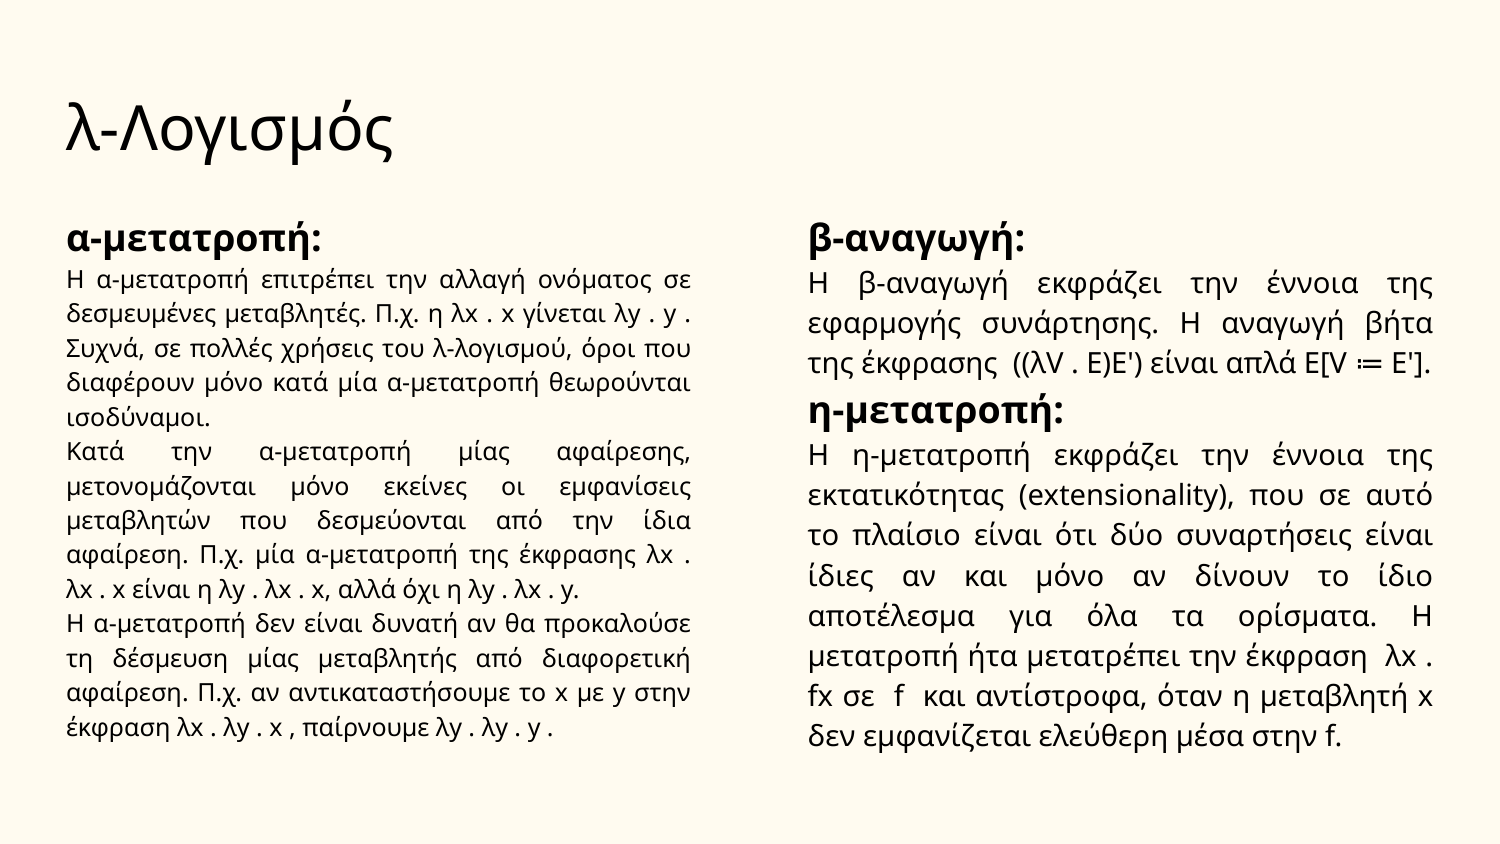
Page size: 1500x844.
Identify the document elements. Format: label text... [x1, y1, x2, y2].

list β-αναγωγή: Η β-αναγωγή εκφράζει την έννοια της εφαρμογής συνάρτησης. Η αναγωγή βήτα της έκφρασης ((λV . E)E') είναι απλά E[V ≔ E']. η-μετατροπή: Η η-μετατροπή εκφράζει την έννοια της εκτατικότητας (extensionality), που σε αυτό το πλαίσιο είναι ότι δύο συναρτήσεις είναι ίδιες αν και μόνο αν δίνουν το ίδιο αποτέλεσμα για όλα τα ορίσματα. Η μετατροπή ήτα μετατρέπει την έκφραση λx . fx σε f και αντίστροφα, όταν η μεταβλητή x δεν εμφανίζεται ελεύθερη μέσα στην f. [792, 192, 1449, 750]
title λ-Λογισμός [51, 72, 1449, 174]
list α-μετατροπή: Η α-μετατροπή επιτρέπει την αλλαγή ονόματος σε δεσμευμένες μεταβλητές. Π.χ. η λx . x γίνεται λy . y . Συχνά, σε πολλές χρήσεις του λ-λογισμού, όροι που διαφέρουν μόνο κατά μία α-μετατροπή θεωρούνται ισοδύναμοι. Κατά την α-μετατροπή μίας αφαίρεσης, μετονομάζονται μόνο εκείνες οι εμφανίσεις μεταβλητών που δεσμεύονται από την ίδια αφαίρεση. Π.χ. μία α-μετατροπή της έκφρασης λx . λx . x είναι η λy . λx . x, αλλά όχι η λy . λx . y. Η α-μετατροπή δεν είναι δυνατή αν θα προκαλούσε τη δέσμευση μίας μεταβλητής από διαφορετική αφαίρεση. Π.χ. αν αντικαταστήσουμε το x με y στην έκφραση λx . λy . x , παίρνουμε λy . λy . y . [51, 192, 708, 750]
